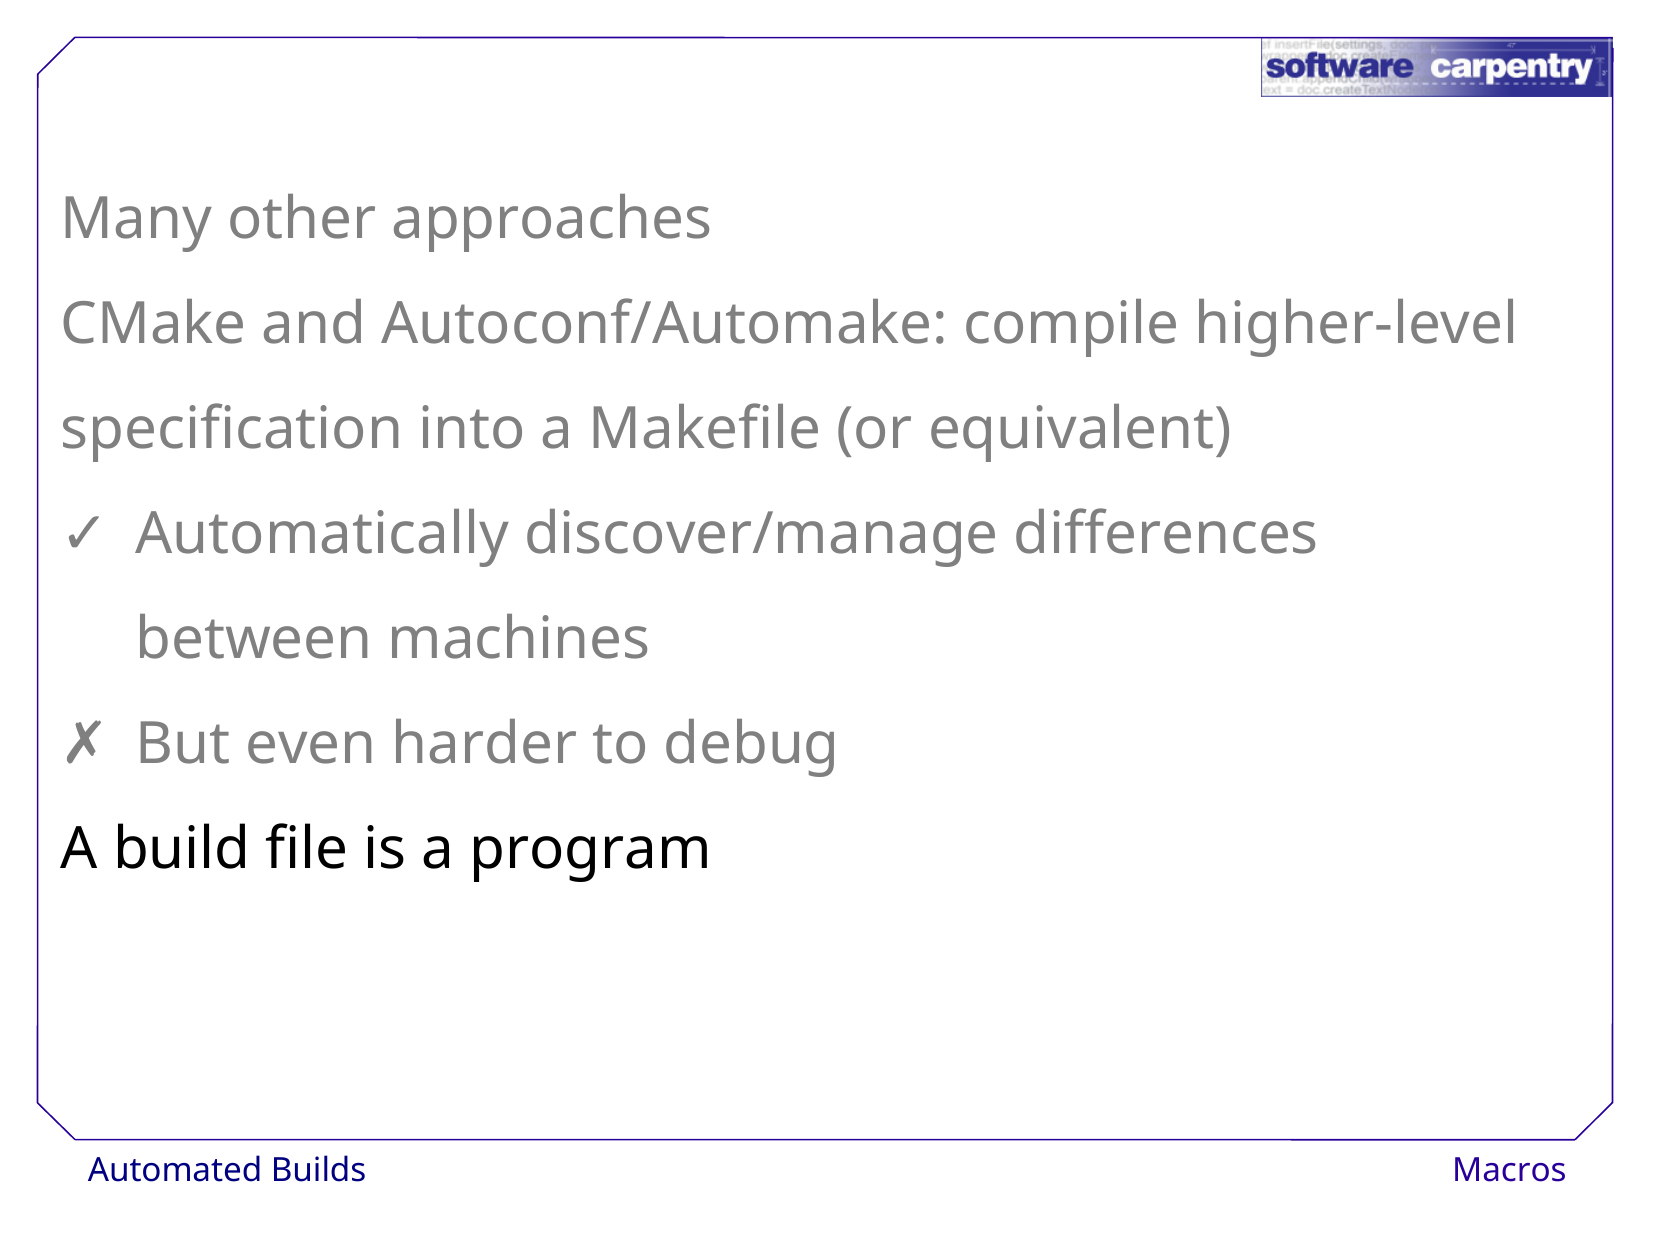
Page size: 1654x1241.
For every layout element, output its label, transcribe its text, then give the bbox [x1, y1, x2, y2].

picture [1261, 39, 1613, 97]
text_box Many other approaches CMake and Autoconf/Automake: compile higher-level specification into a Makefile (or equivalent) ✓ Automatically discover/manage differences between machines ✗ But even harder to debug A build file is a program [45, 138, 1654, 889]
